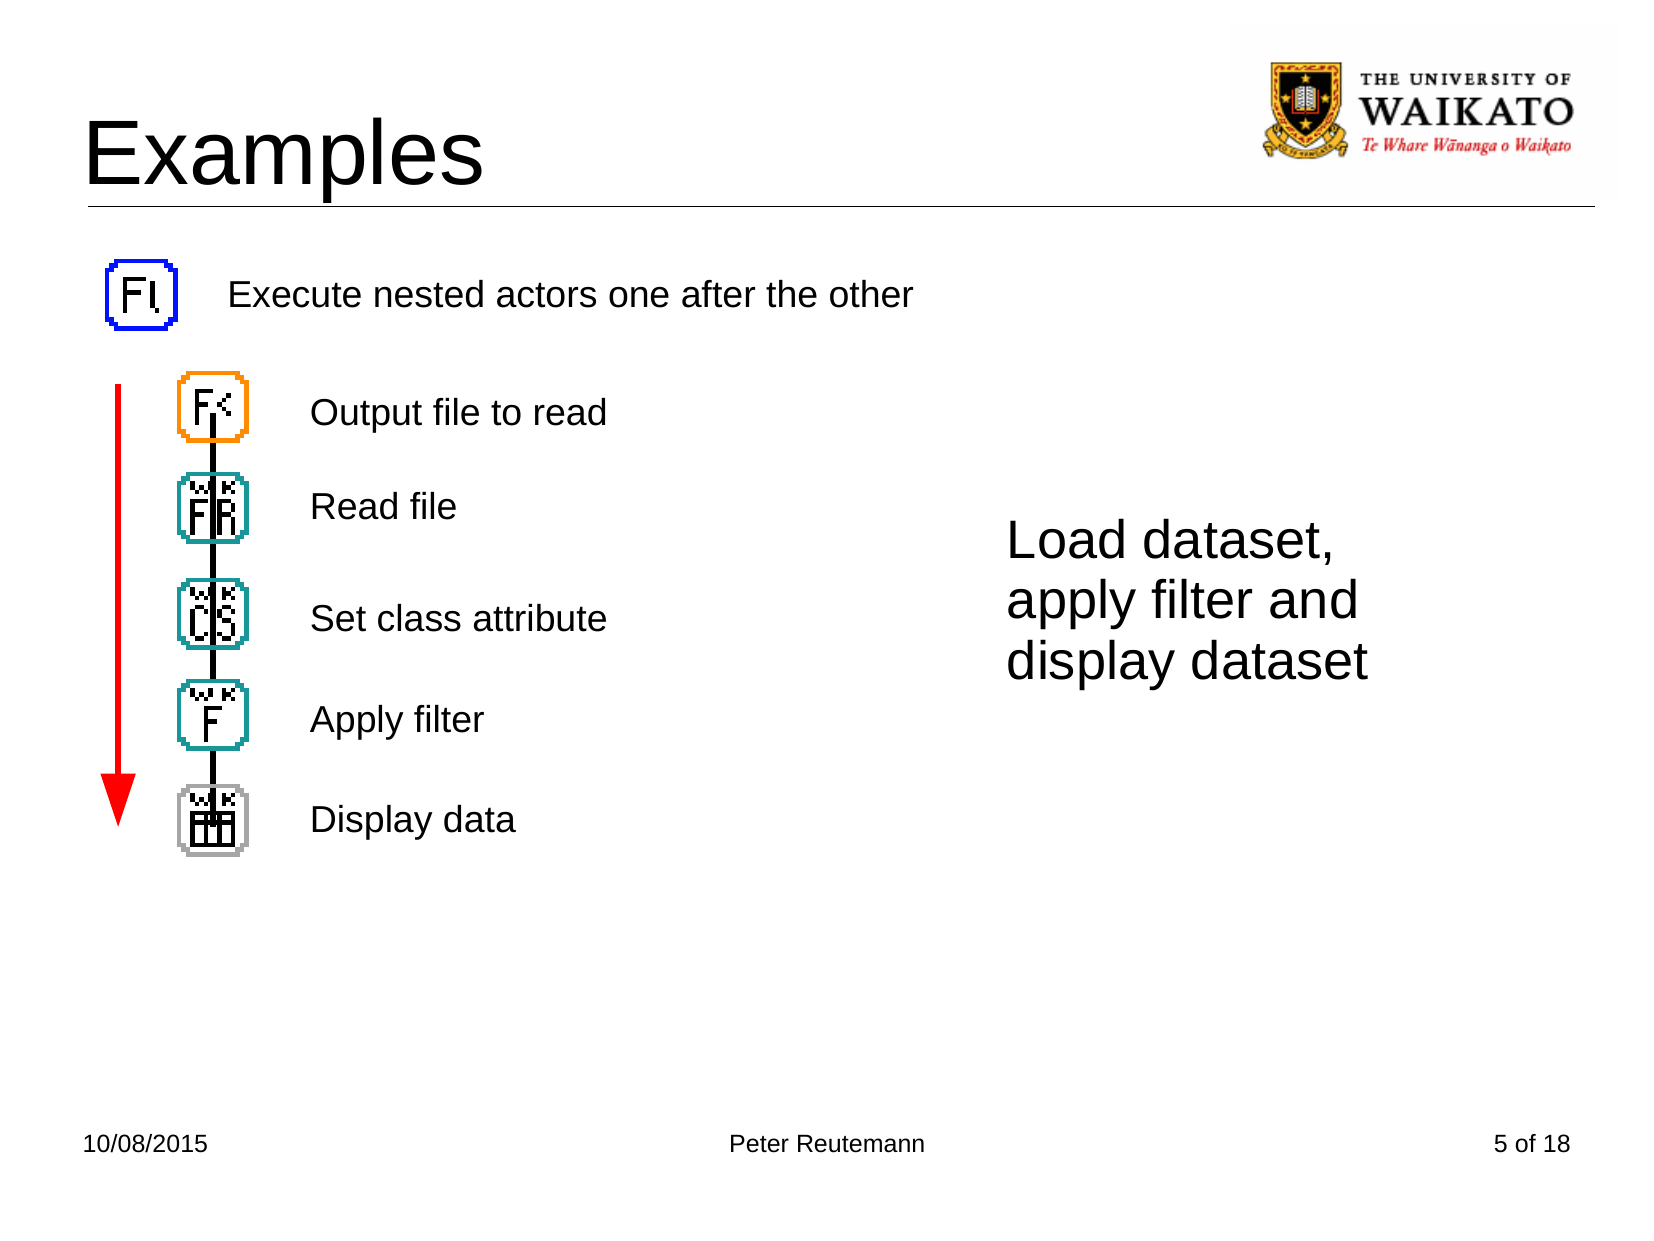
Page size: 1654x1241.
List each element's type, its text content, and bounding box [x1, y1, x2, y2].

picture [177, 472, 249, 544]
picture [177, 578, 249, 650]
text_box Set class attribute [295, 590, 739, 650]
text_box Output file to read [295, 383, 709, 443]
text_box Read file [295, 478, 621, 536]
text_box Execute nested actors one after the other [212, 265, 1188, 325]
title Examples [82, 49, 1571, 257]
picture [177, 784, 249, 857]
text_box Load dataset, apply filter and display dataset [992, 501, 1385, 700]
text_box Display data [295, 791, 650, 849]
picture [177, 371, 249, 443]
picture [1228, 24, 1619, 201]
text_box Apply filter [295, 690, 650, 748]
picture [177, 679, 249, 751]
picture [105, 259, 178, 331]
